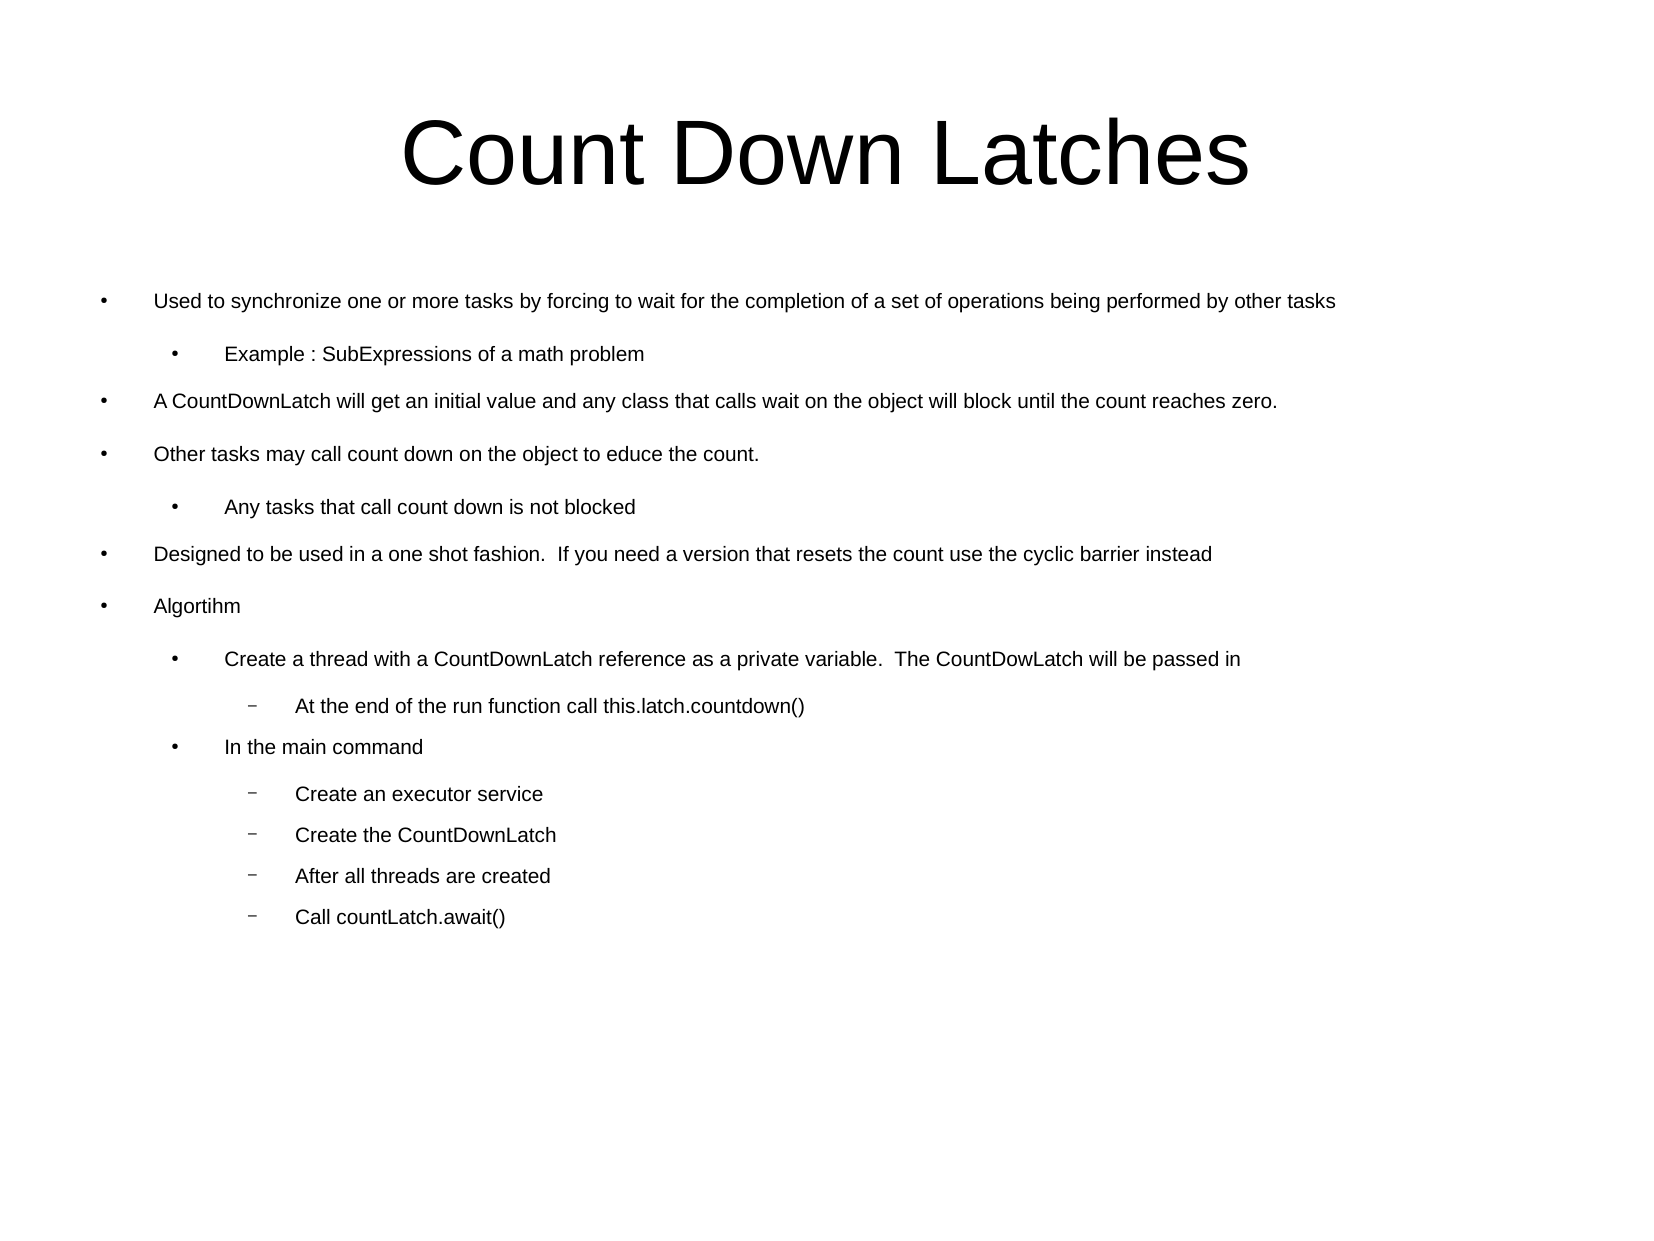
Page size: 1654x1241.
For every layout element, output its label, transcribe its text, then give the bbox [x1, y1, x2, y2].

list Used to synchronize one or more tasks by forcing to wait for the completion of a set of operations being performed by other tasks Example : SubExpressions of a math problem A CountDownLatch will get an initial value and any class that calls wait on the object will block until the count reaches zero. Other tasks may call count down on the object to educe the count. Any tasks that call count down is not blocked Designed to be used in a one shot fashion. If you need a version that resets the count use the cyclic barrier instead Algortihm Create a thread with a CountDownLatch reference as a private variable. The CountDowLatch will be passed in At the end of the run function call this.latch.countdown() In the main command Create an executor service Create the CountDownLatch After all threads are created Call countLatch.await() [82, 290, 1571, 1010]
title Count Down Latches [82, 49, 1571, 257]
